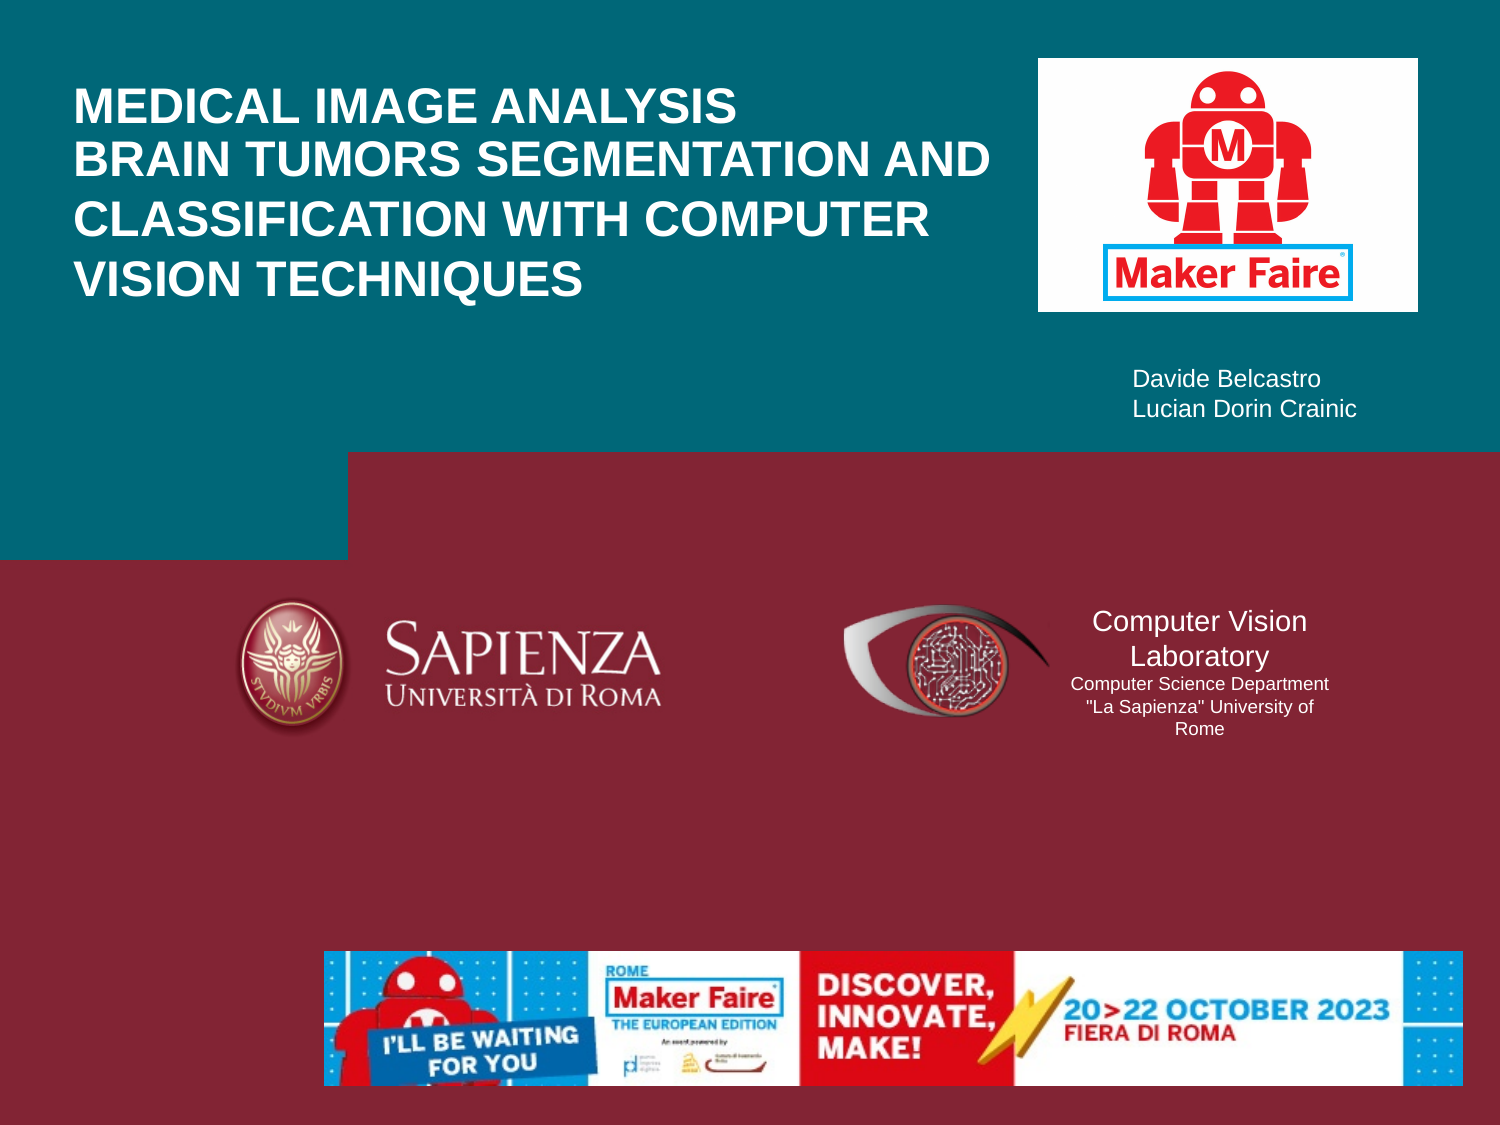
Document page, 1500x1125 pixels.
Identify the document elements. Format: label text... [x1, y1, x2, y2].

text_box [0, 0, 1500, 560]
picture [0, 452, 1500, 1125]
text_box Davide Belcastro Lucian Dorin Crainic [1117, 324, 1447, 384]
text_box Computer Vision Laboratory Computer Science Department "La Sapienza" University of Rome [1043, 594, 1356, 747]
text_box BRAIN TUMORS SEGMENTATION AND CLASSIFICATION WITH COMPUTER VISION TECHNIQUES [59, 58, 1034, 314]
picture [1038, 58, 1418, 312]
text_box MEDICAL IMAGE ANALYSIS [58, 65, 933, 141]
